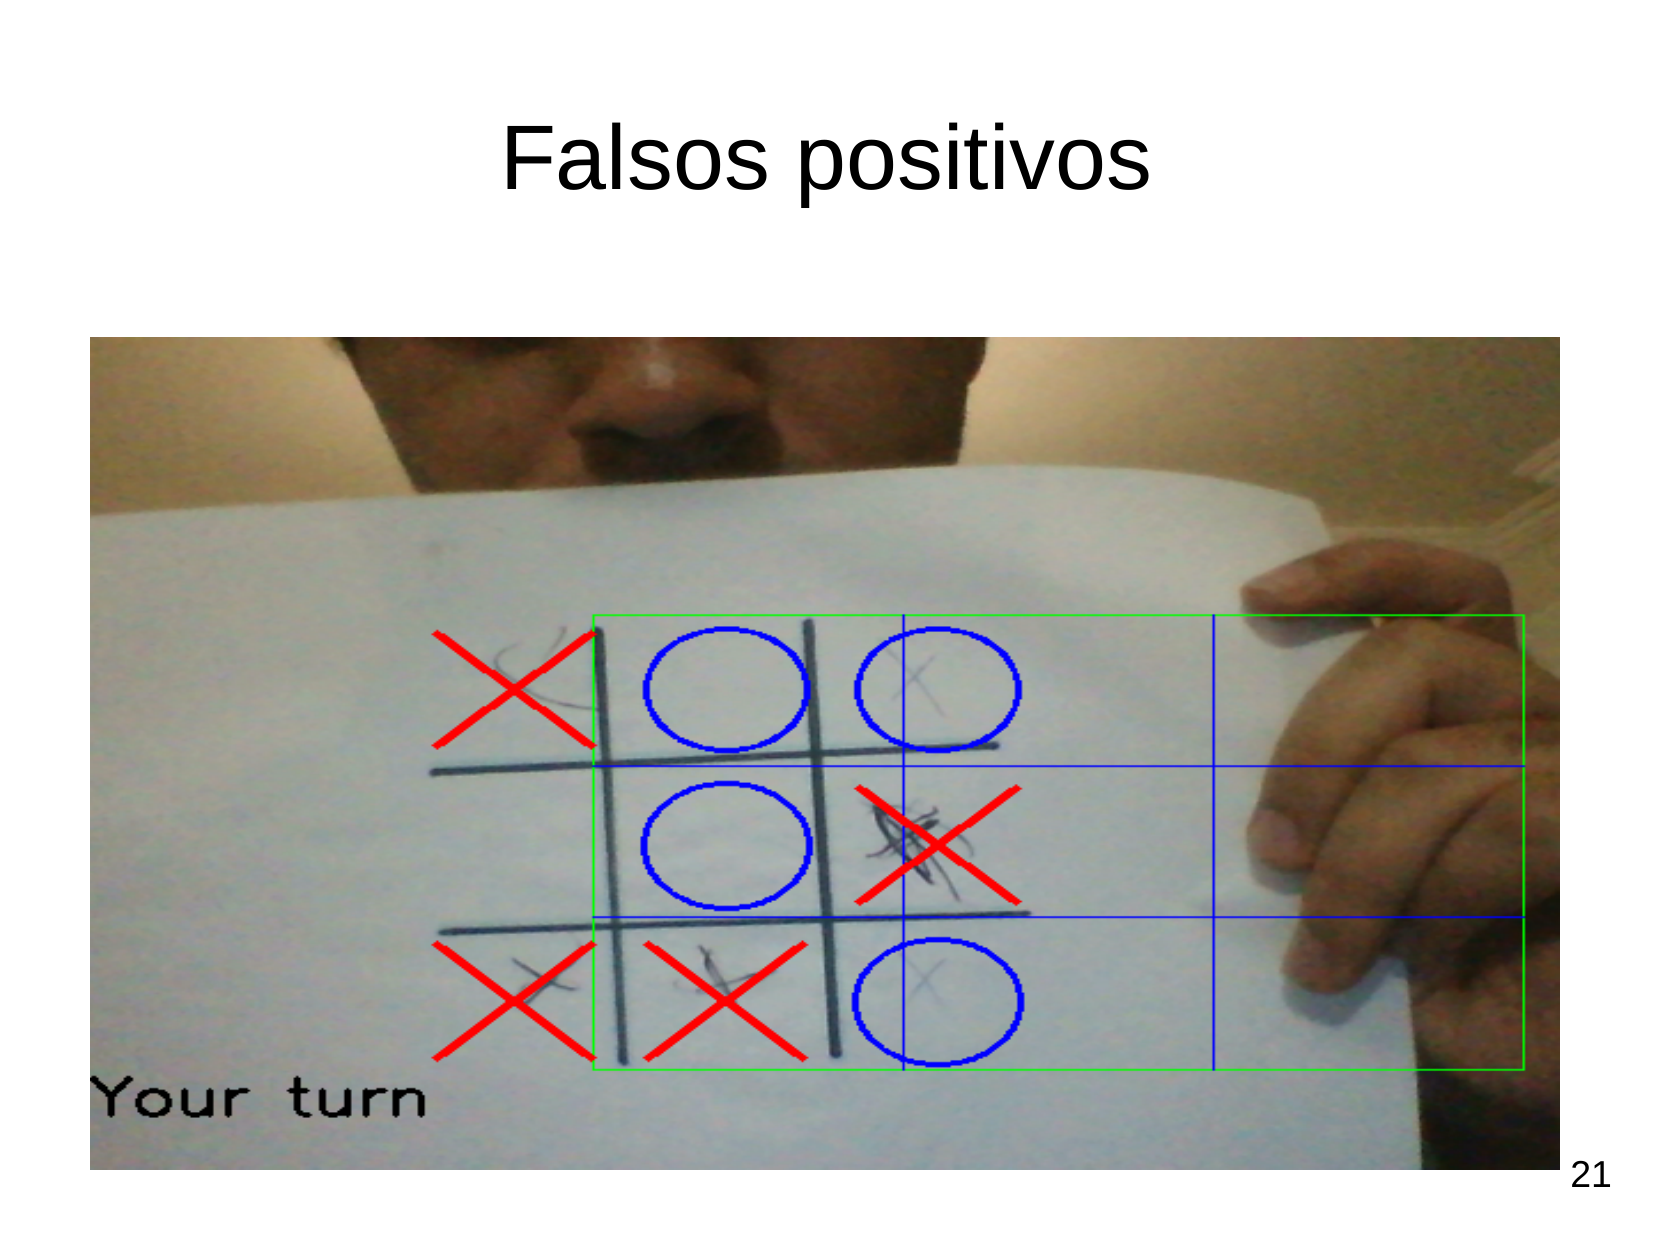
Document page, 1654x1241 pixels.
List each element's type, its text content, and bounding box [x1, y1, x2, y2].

text_box <número> [968, 1146, 1627, 1217]
picture [90, 337, 1560, 1170]
text_box Falsos positivos [82, 49, 1571, 257]
